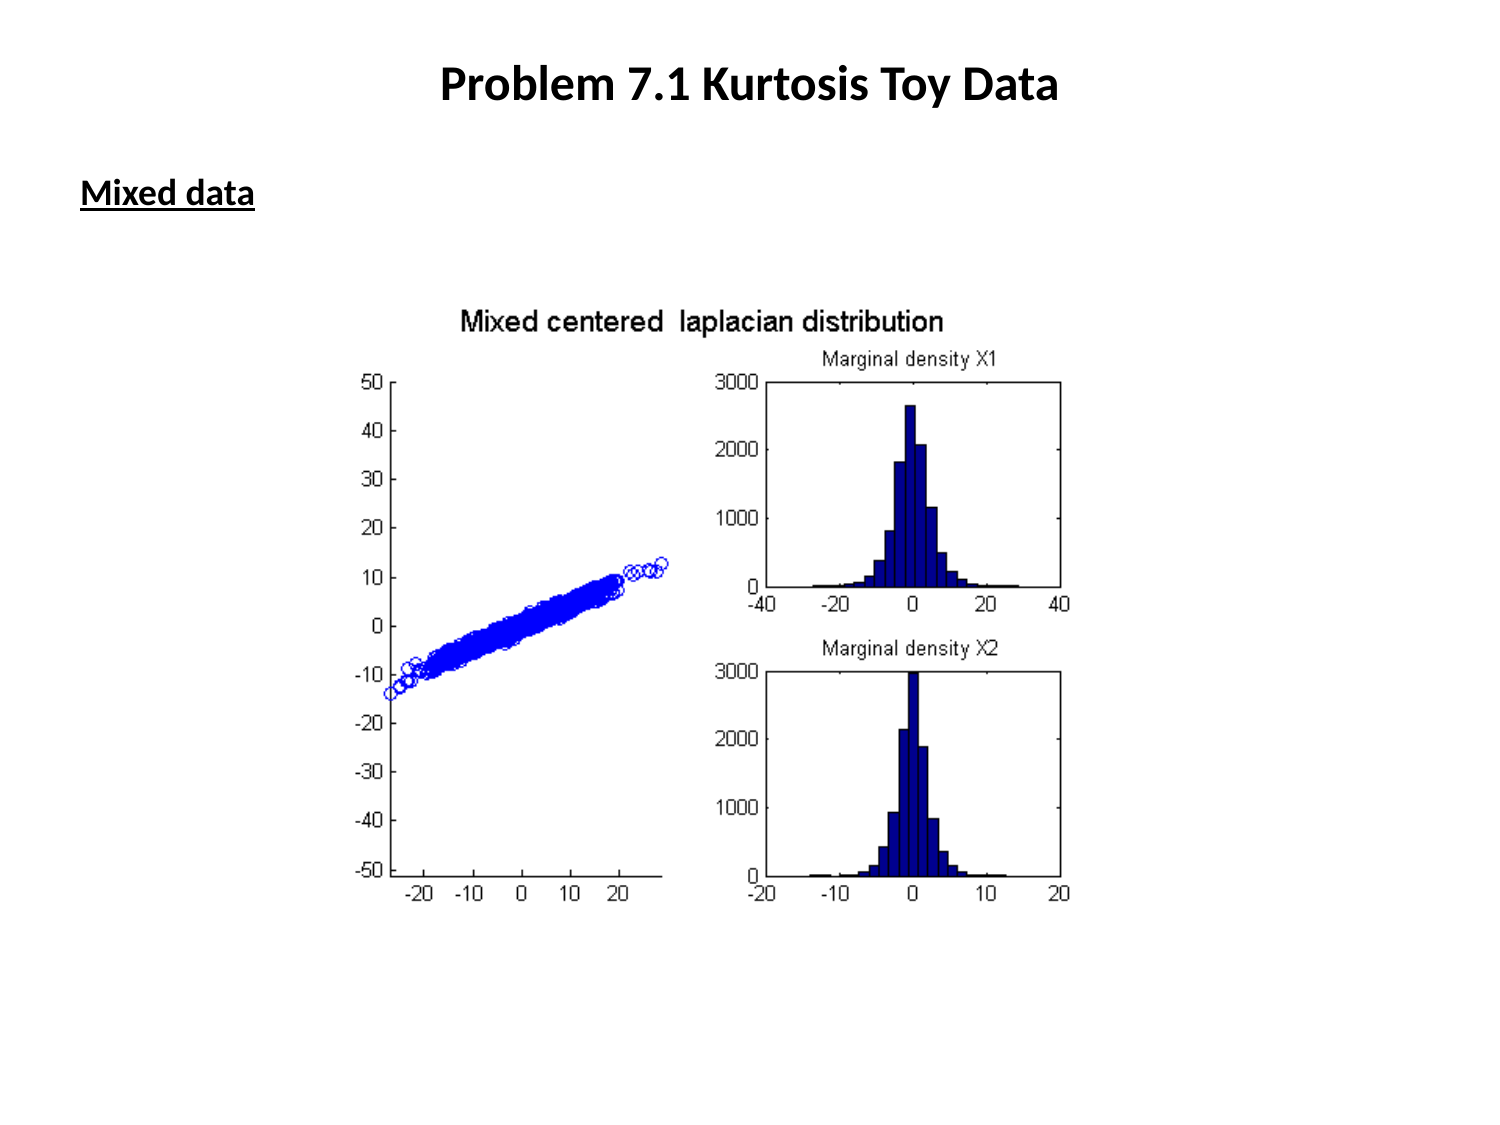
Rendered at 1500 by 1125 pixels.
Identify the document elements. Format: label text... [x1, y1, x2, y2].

text_box Mixed data [64, 160, 330, 221]
picture [265, 288, 1143, 945]
text_box Problem 7.1 Kurtosis Toy Data [0, 42, 1500, 118]
